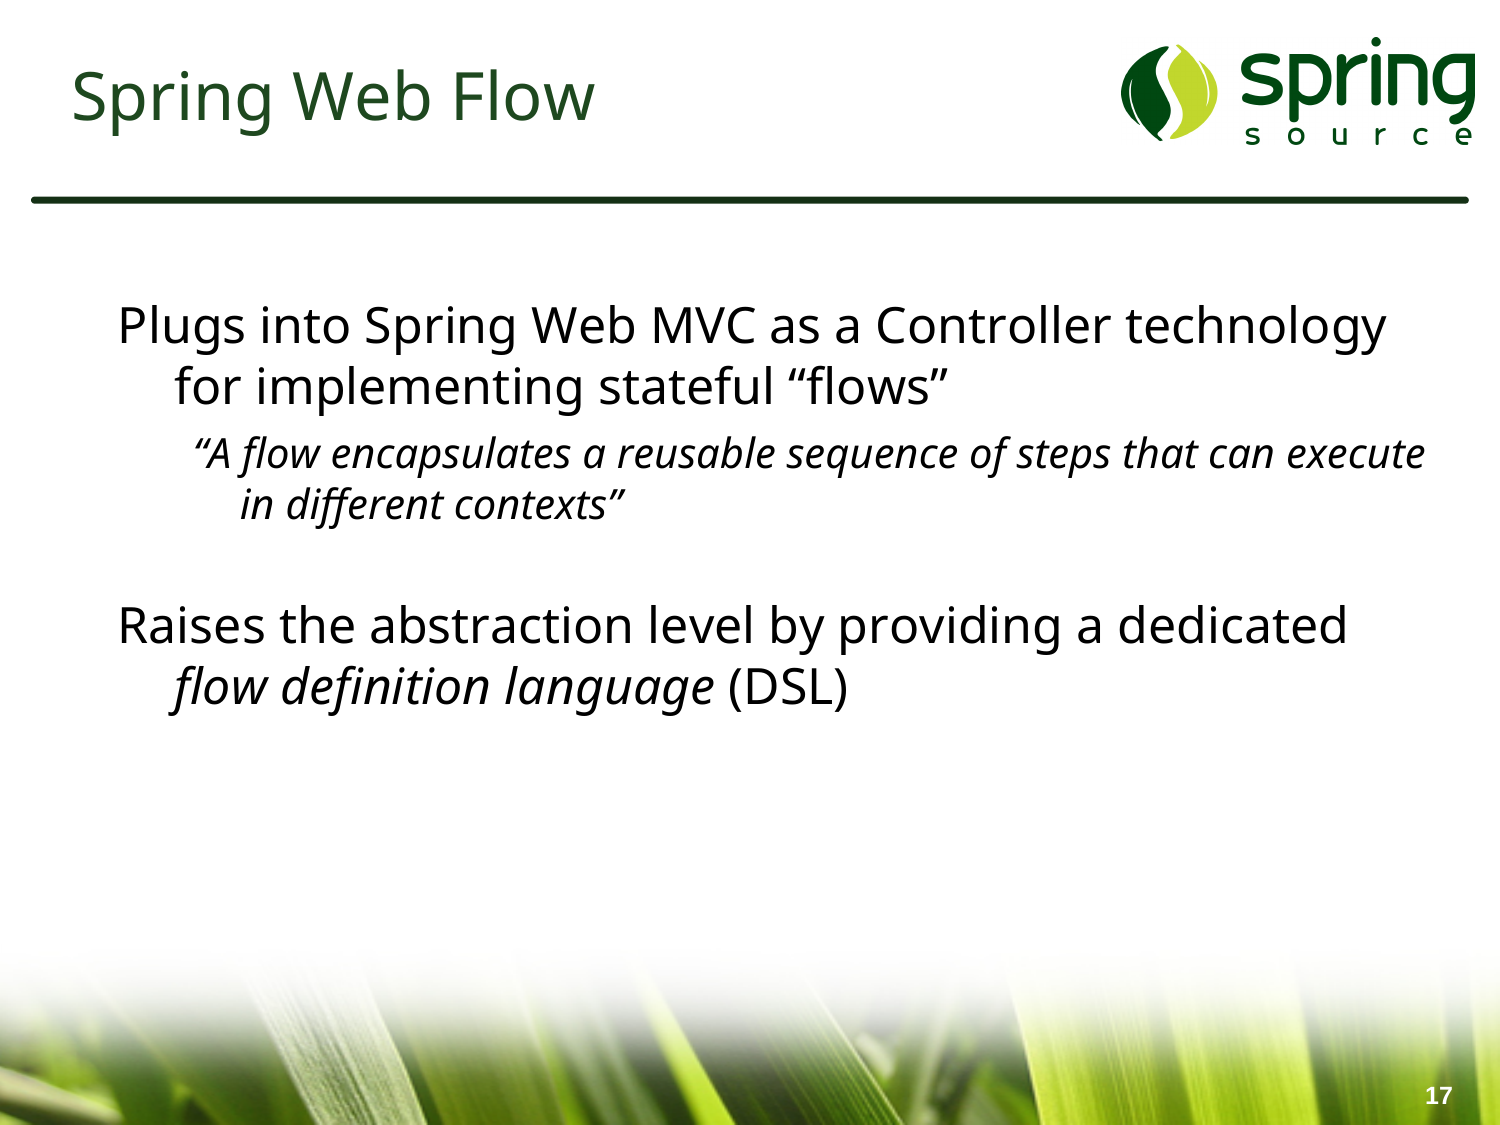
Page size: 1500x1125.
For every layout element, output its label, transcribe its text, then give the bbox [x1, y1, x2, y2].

title Spring Web Flow [56, 13, 1089, 176]
list Plugs into Spring Web MVC as a Controller technology for implementing stateful “flows” “A flow encapsulates a reusable sequence of steps that can execute in different contexts” Raises the abstraction level by providing a dedicated flow definition language (DSL) [103, 286, 1443, 950]
picture [1121, 37, 1475, 145]
picture [0, 944, 1500, 1125]
